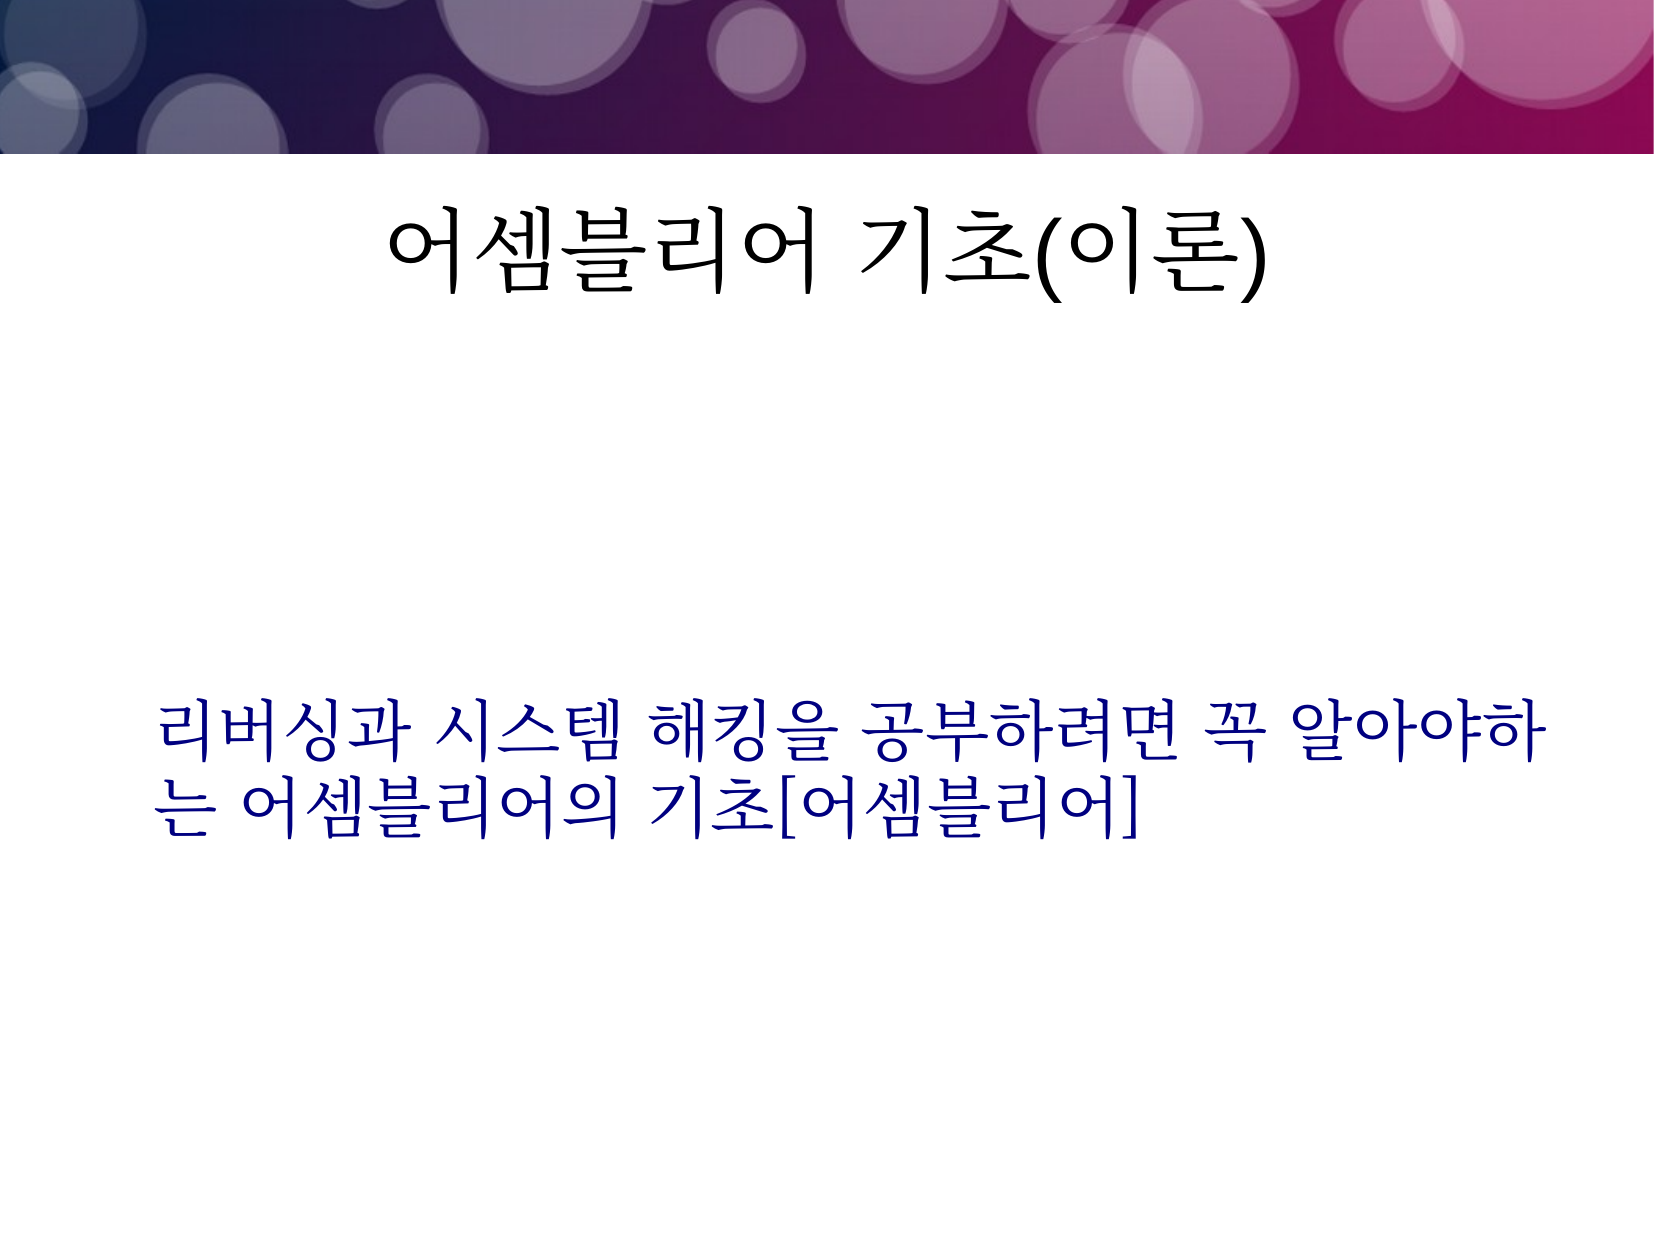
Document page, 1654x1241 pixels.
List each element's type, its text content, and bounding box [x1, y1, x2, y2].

list 리버싱과 시스템 해킹을 공부하려면 꼭 알아야하는 어셈블리어의 기초[어셈블리어] [82, 366, 1571, 1087]
title 어셈블리어 기초(이론) [82, 159, 1571, 331]
picture [0, 0, 1654, 154]
